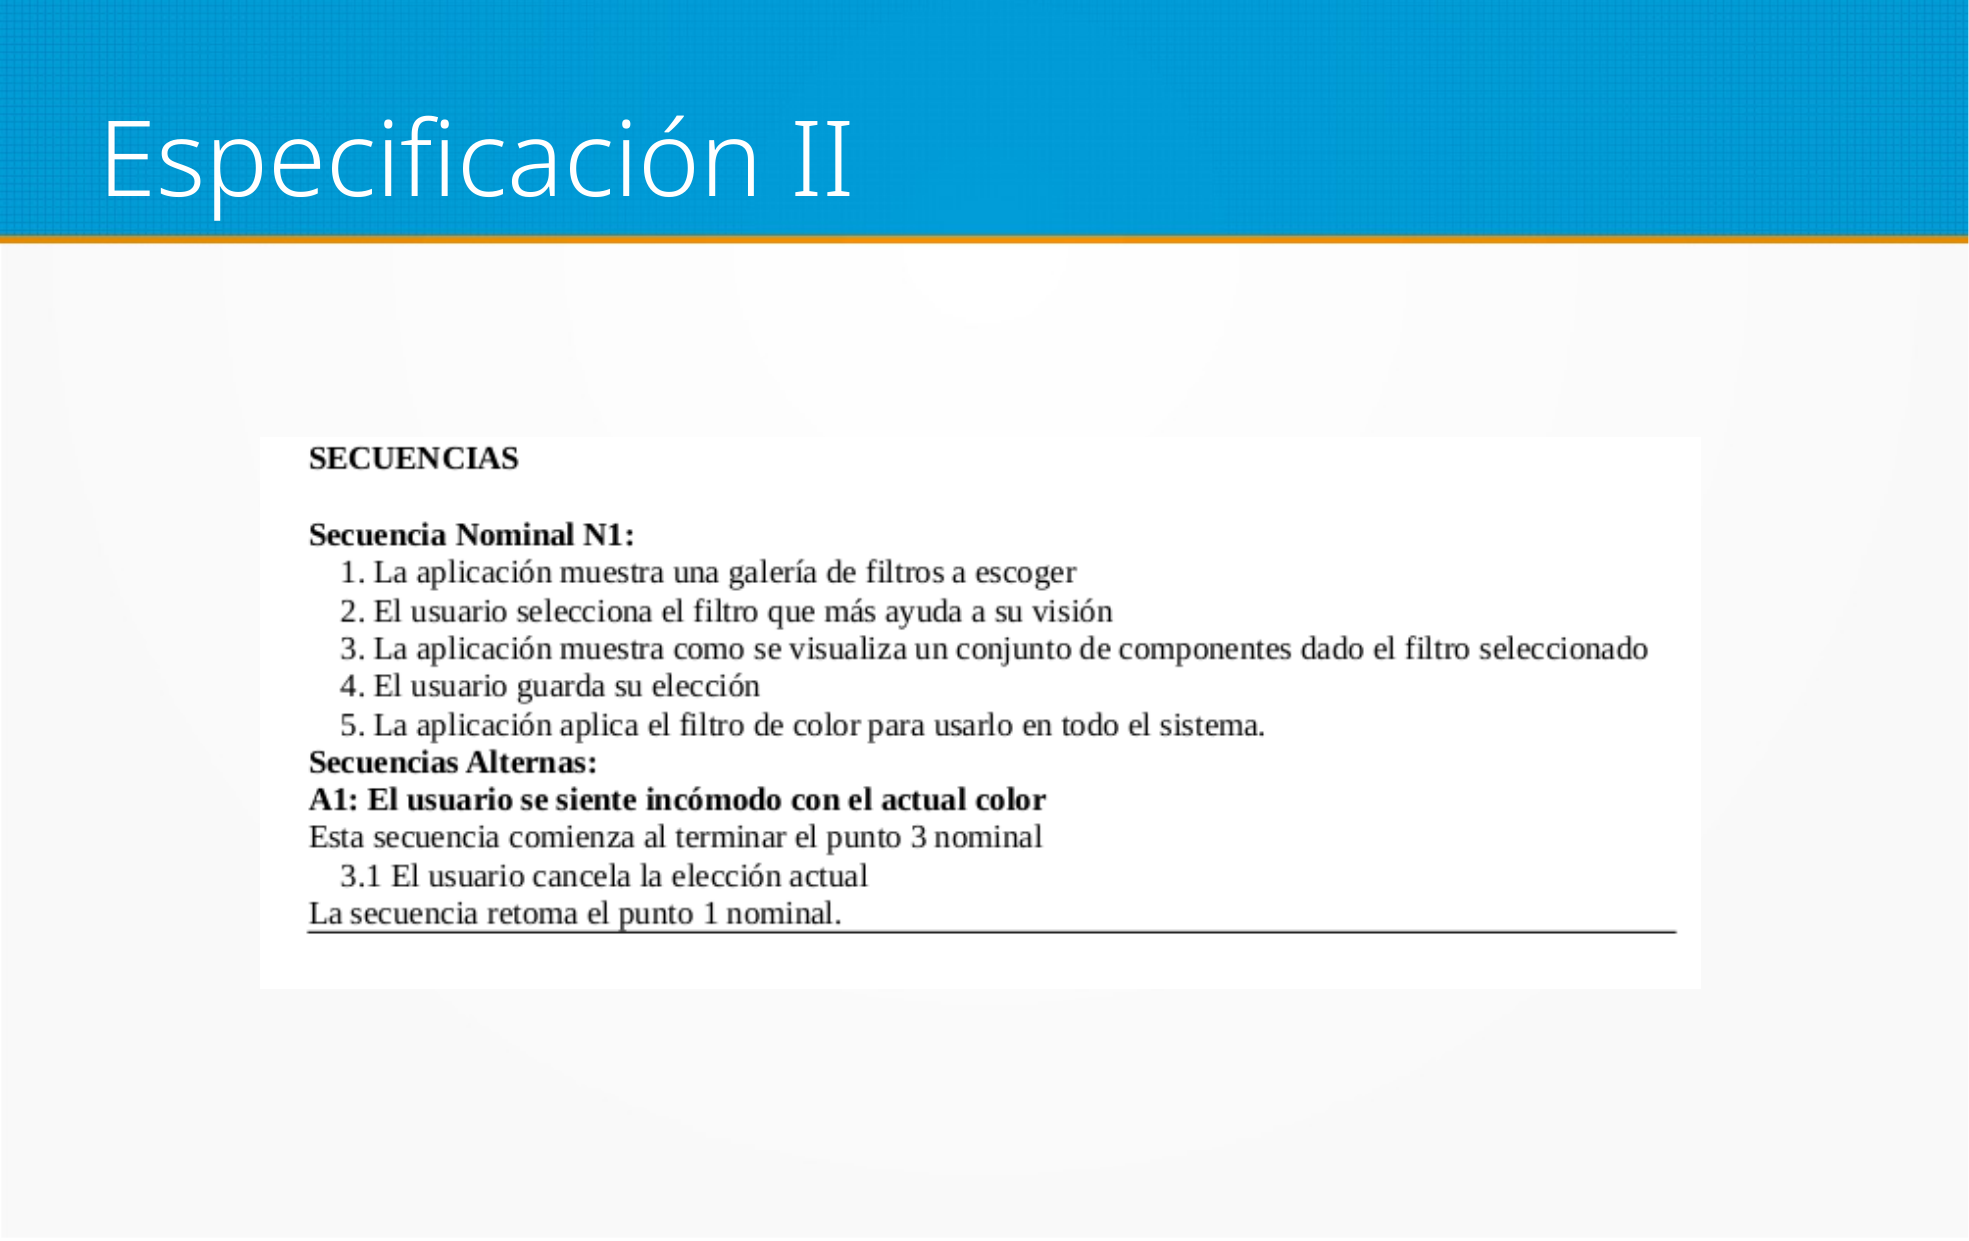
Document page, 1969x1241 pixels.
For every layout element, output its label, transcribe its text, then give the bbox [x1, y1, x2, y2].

picture [0, 233, 1969, 1241]
title Especificación II [98, 19, 1870, 227]
